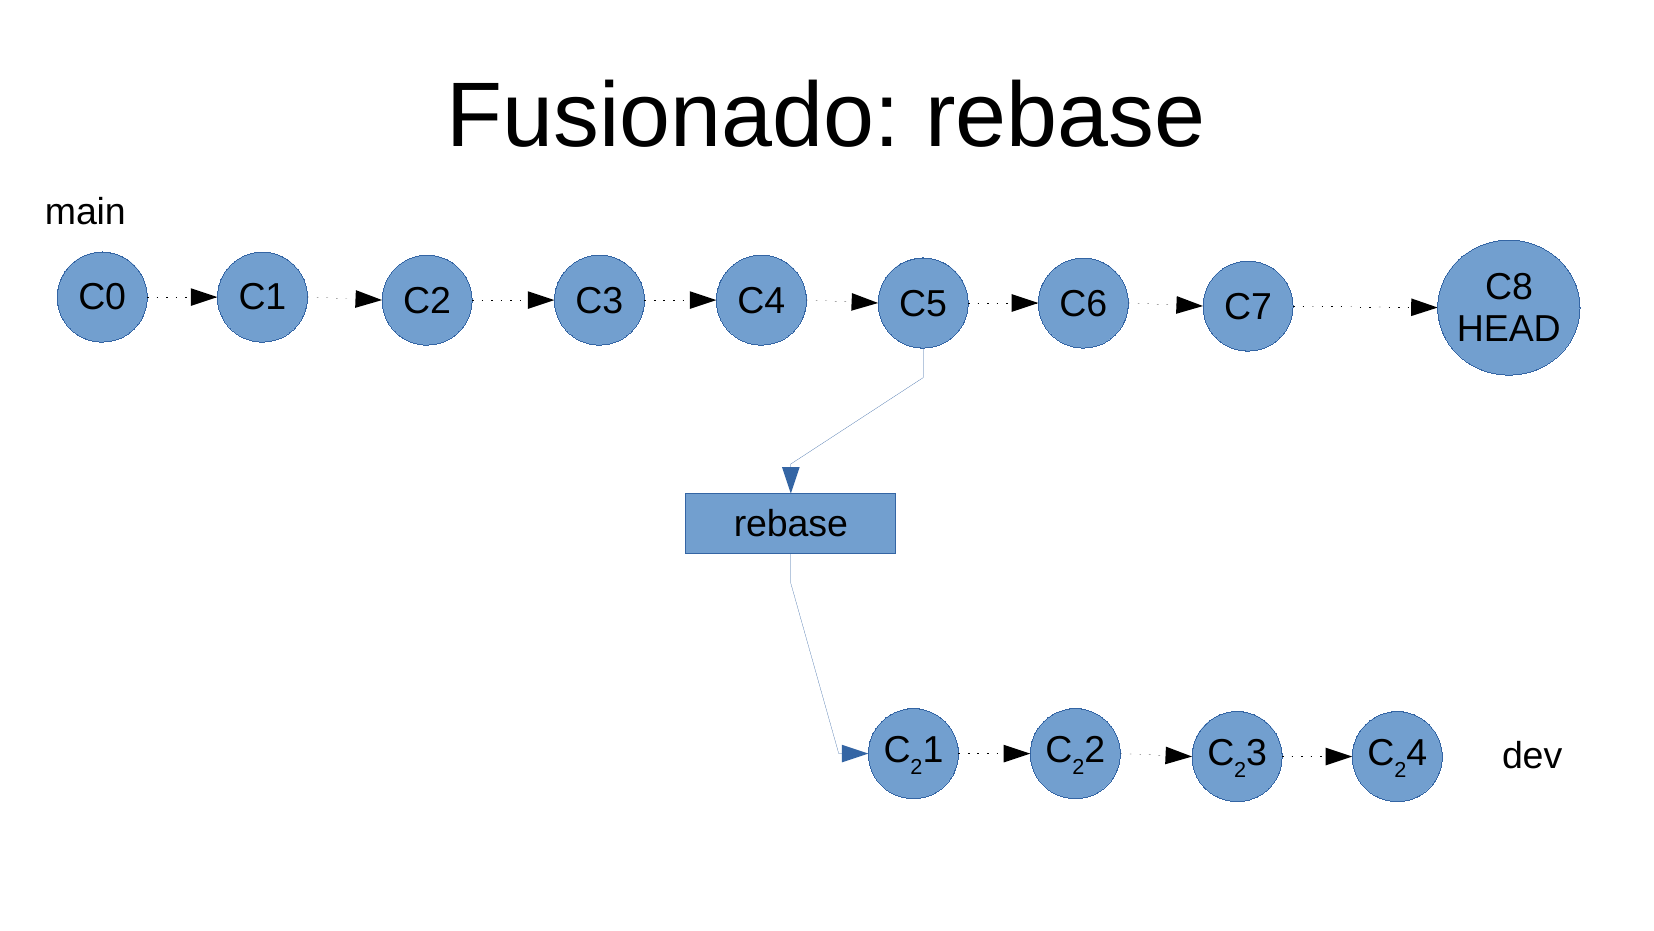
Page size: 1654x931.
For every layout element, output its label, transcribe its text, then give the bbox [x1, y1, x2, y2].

text_box rebase [685, 493, 896, 554]
text_box C8 HEAD [1437, 240, 1581, 376]
text_box C22 [1030, 708, 1121, 799]
text_box dev [1487, 726, 1608, 784]
text_box C23 [1192, 711, 1283, 802]
text_box C21 [868, 708, 959, 799]
text_box C2 [382, 255, 473, 346]
text_box C24 [1352, 711, 1443, 802]
text_box C0 [57, 252, 148, 343]
text_box C4 [716, 255, 807, 346]
title Fusionado: rebase [82, 37, 1571, 193]
text_box C1 [217, 252, 308, 343]
text_box C5 [878, 258, 969, 349]
text_box C3 [554, 255, 645, 346]
text_box main [30, 183, 196, 241]
text_box C6 [1038, 258, 1129, 349]
text_box C7 [1203, 261, 1294, 352]
